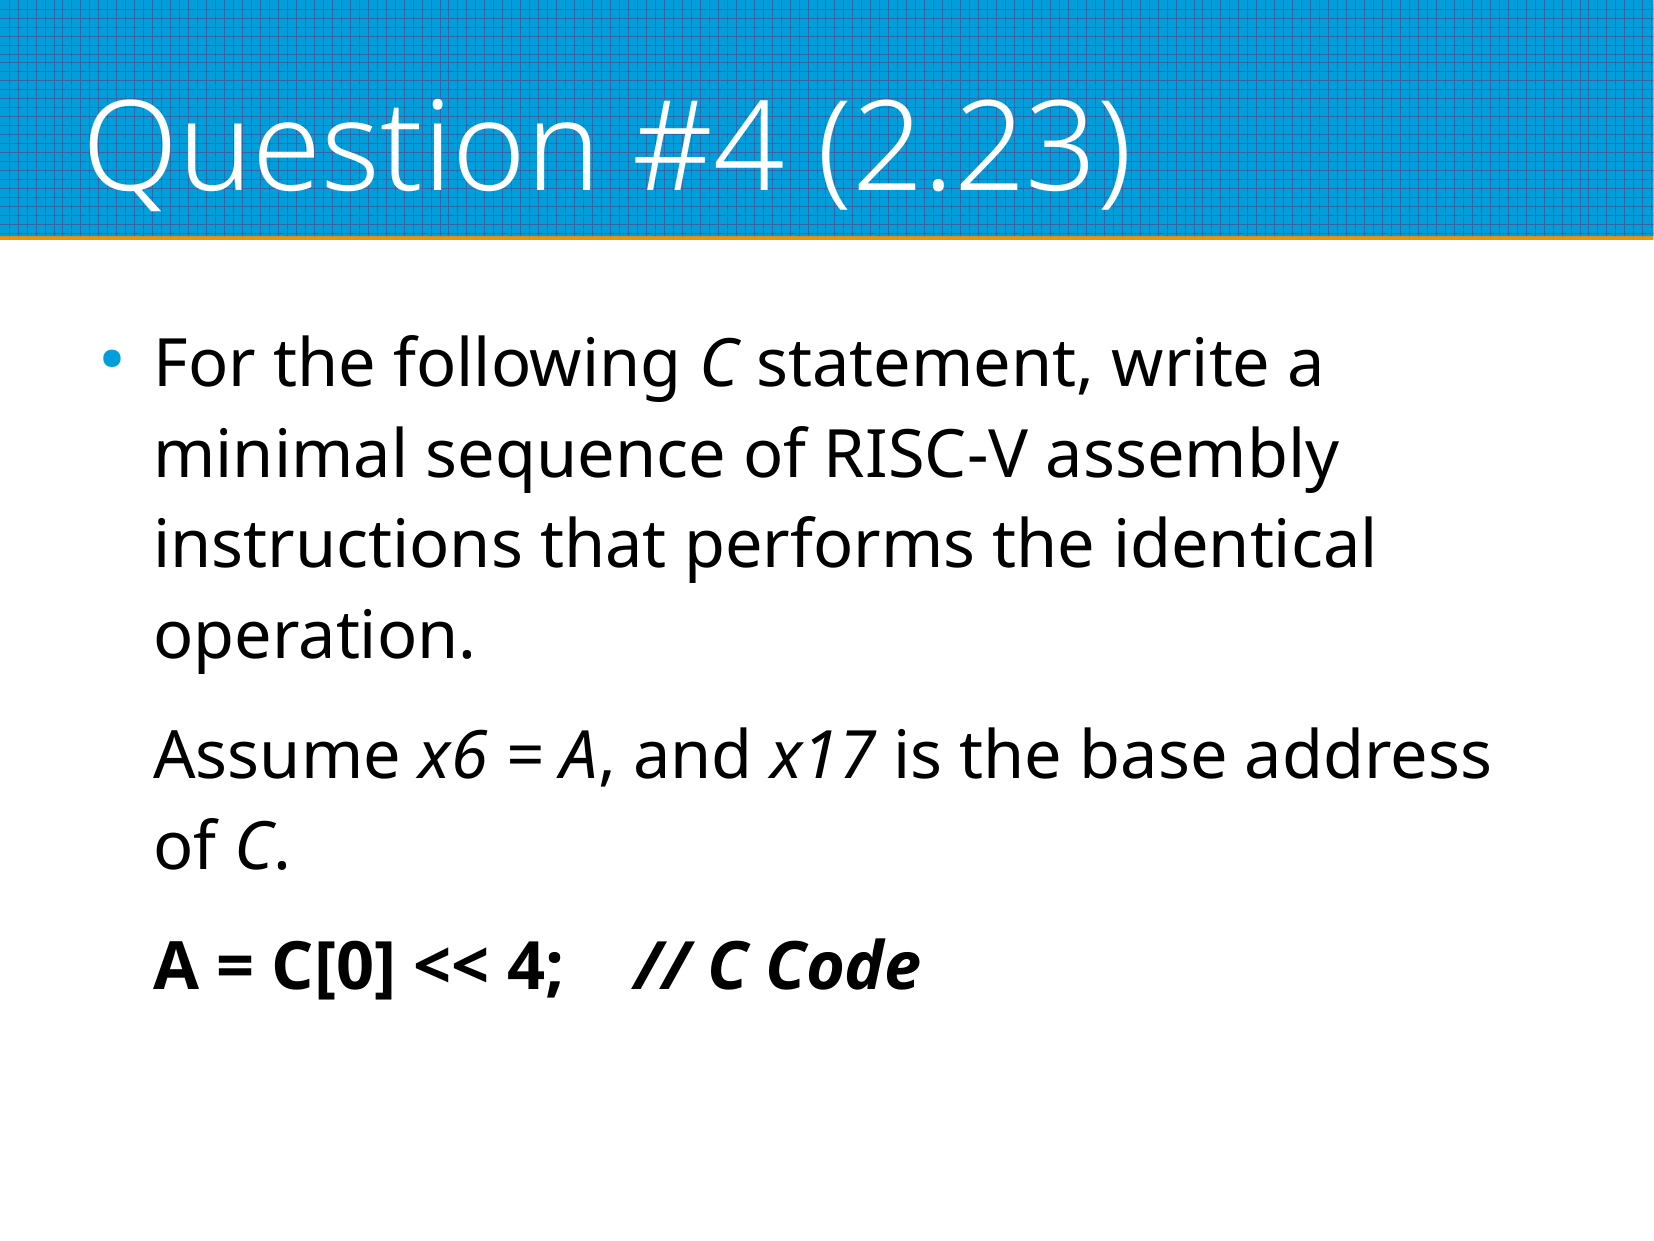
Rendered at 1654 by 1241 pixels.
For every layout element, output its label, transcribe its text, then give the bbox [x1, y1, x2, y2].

list For the following C statement, write a minimal sequence of RISC-V assembly instructions that performs the identical operation. Assume x6 = A, and x17 is the base address of C. A = C[0] << 4; // C Code [82, 314, 1563, 1081]
title Question #4 (2.23) [82, 19, 1571, 227]
